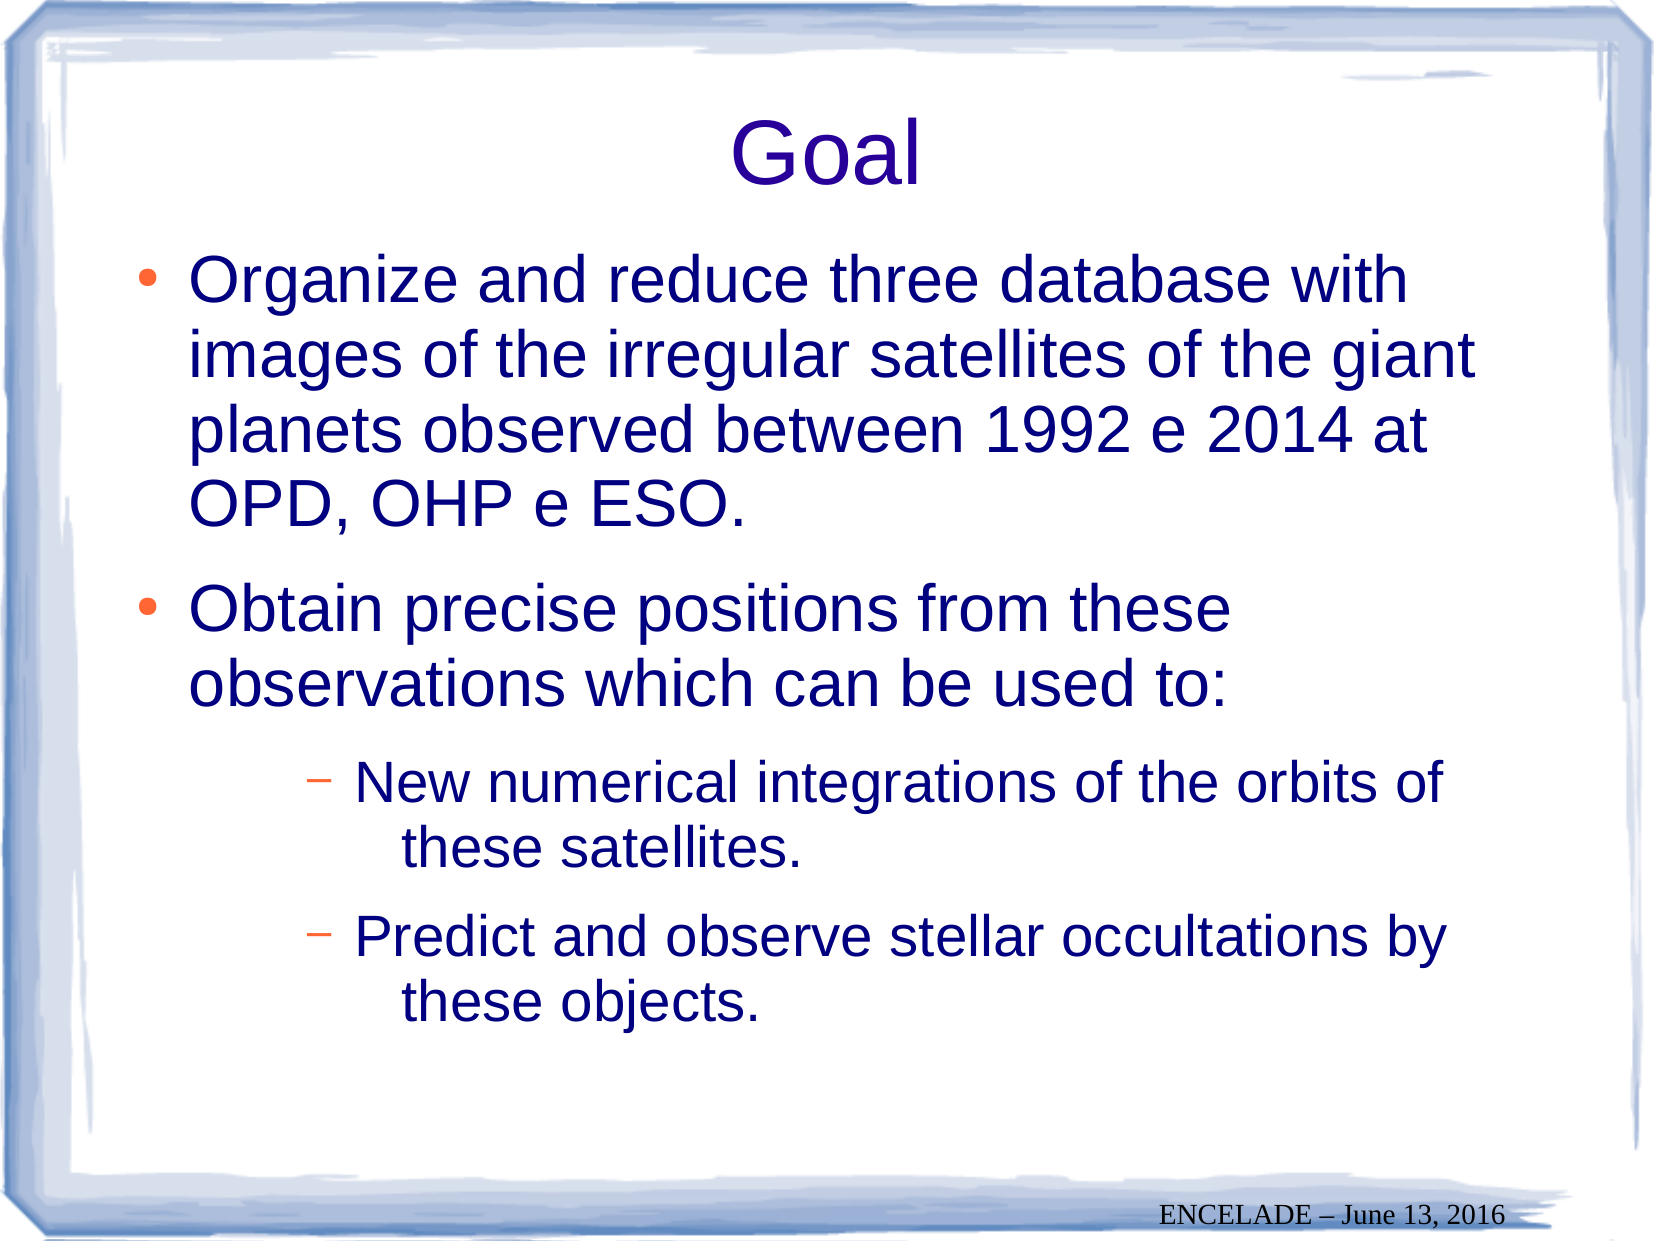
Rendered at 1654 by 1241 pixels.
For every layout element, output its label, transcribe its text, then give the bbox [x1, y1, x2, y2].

picture [0, 0, 1654, 1241]
list Organize and reduce three database with images of the irregular satellites of the giant planets observed between 1992 e 2014 at OPD, OHP e ESO. Obtain precise positions from these observations which can be used to: New numerical integrations of the orbits of these satellites. Predict and observe stellar occultations by these objects. [118, 242, 1571, 1154]
title Goal [82, 49, 1571, 257]
